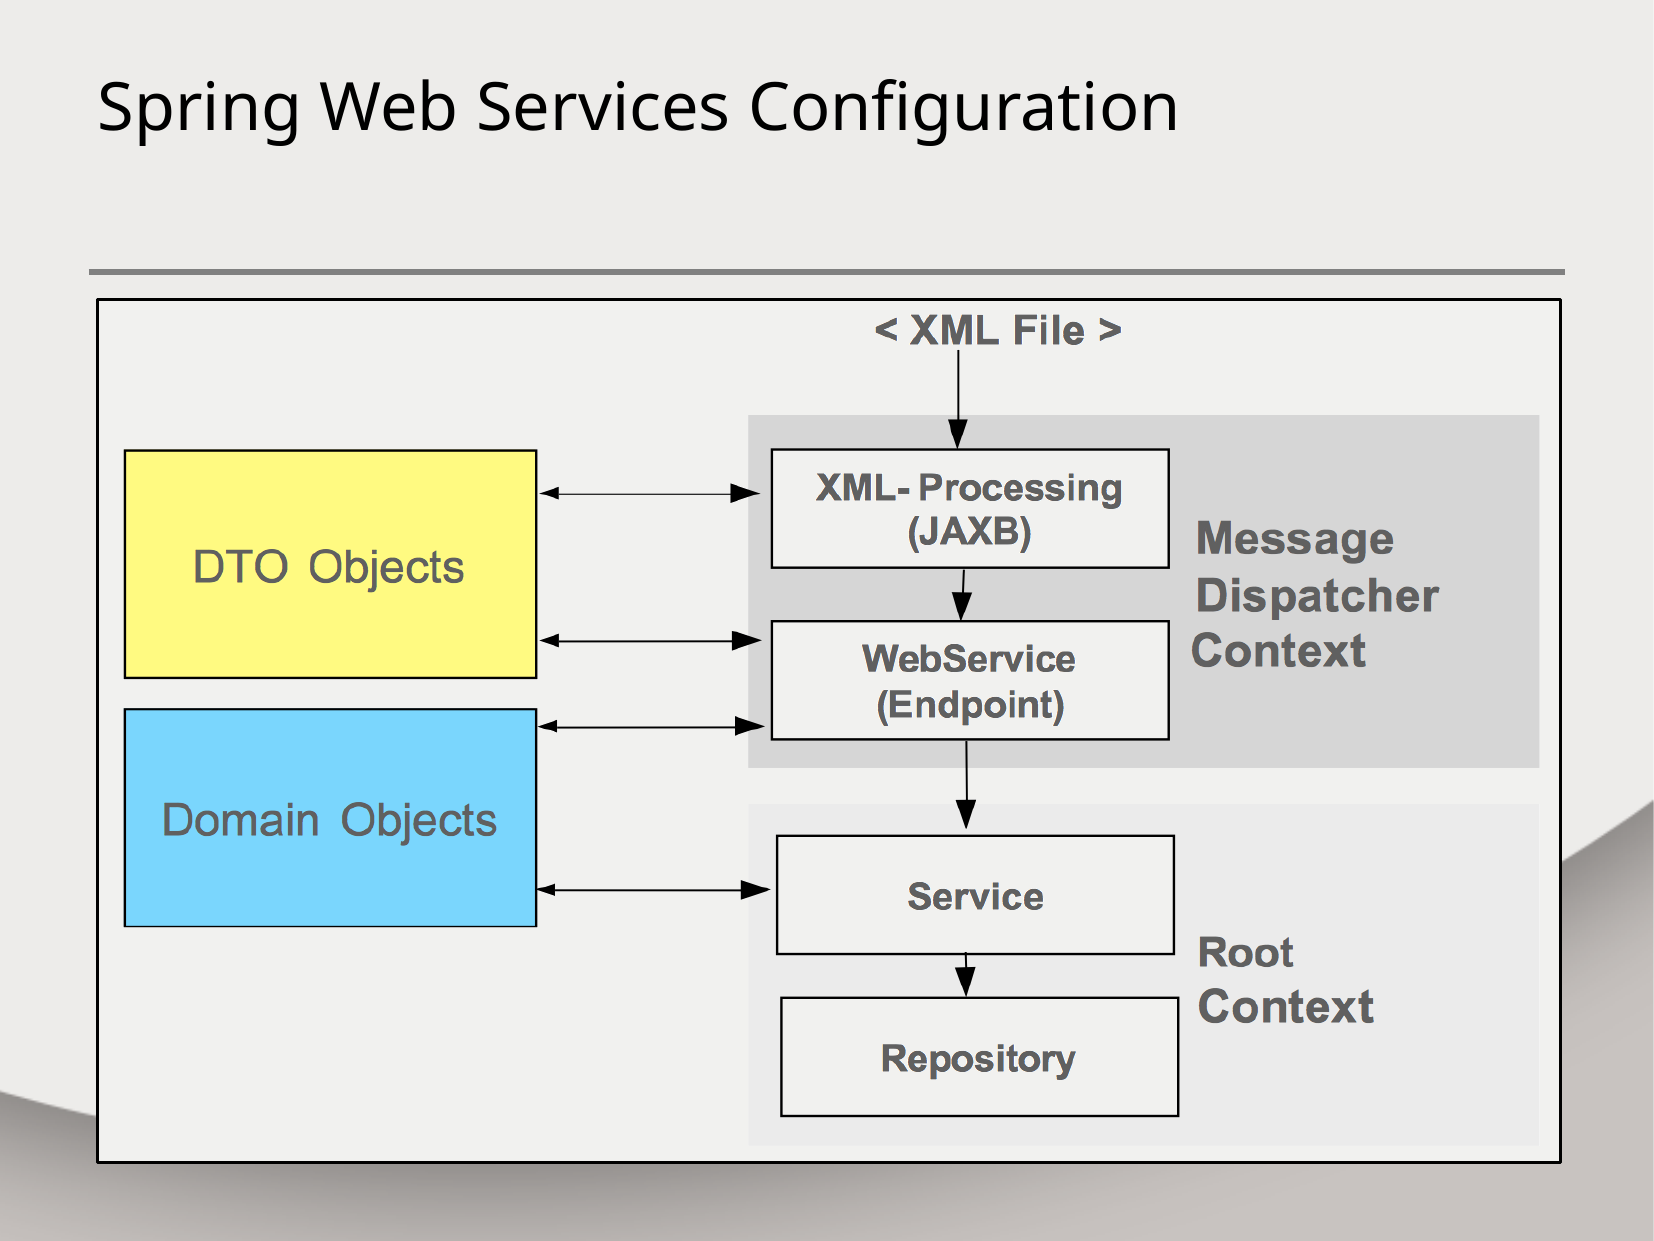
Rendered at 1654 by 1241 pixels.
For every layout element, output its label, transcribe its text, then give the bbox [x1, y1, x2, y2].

title Spring Web Services Configuration [97, 75, 1561, 226]
picture [0, 0, 1654, 1241]
